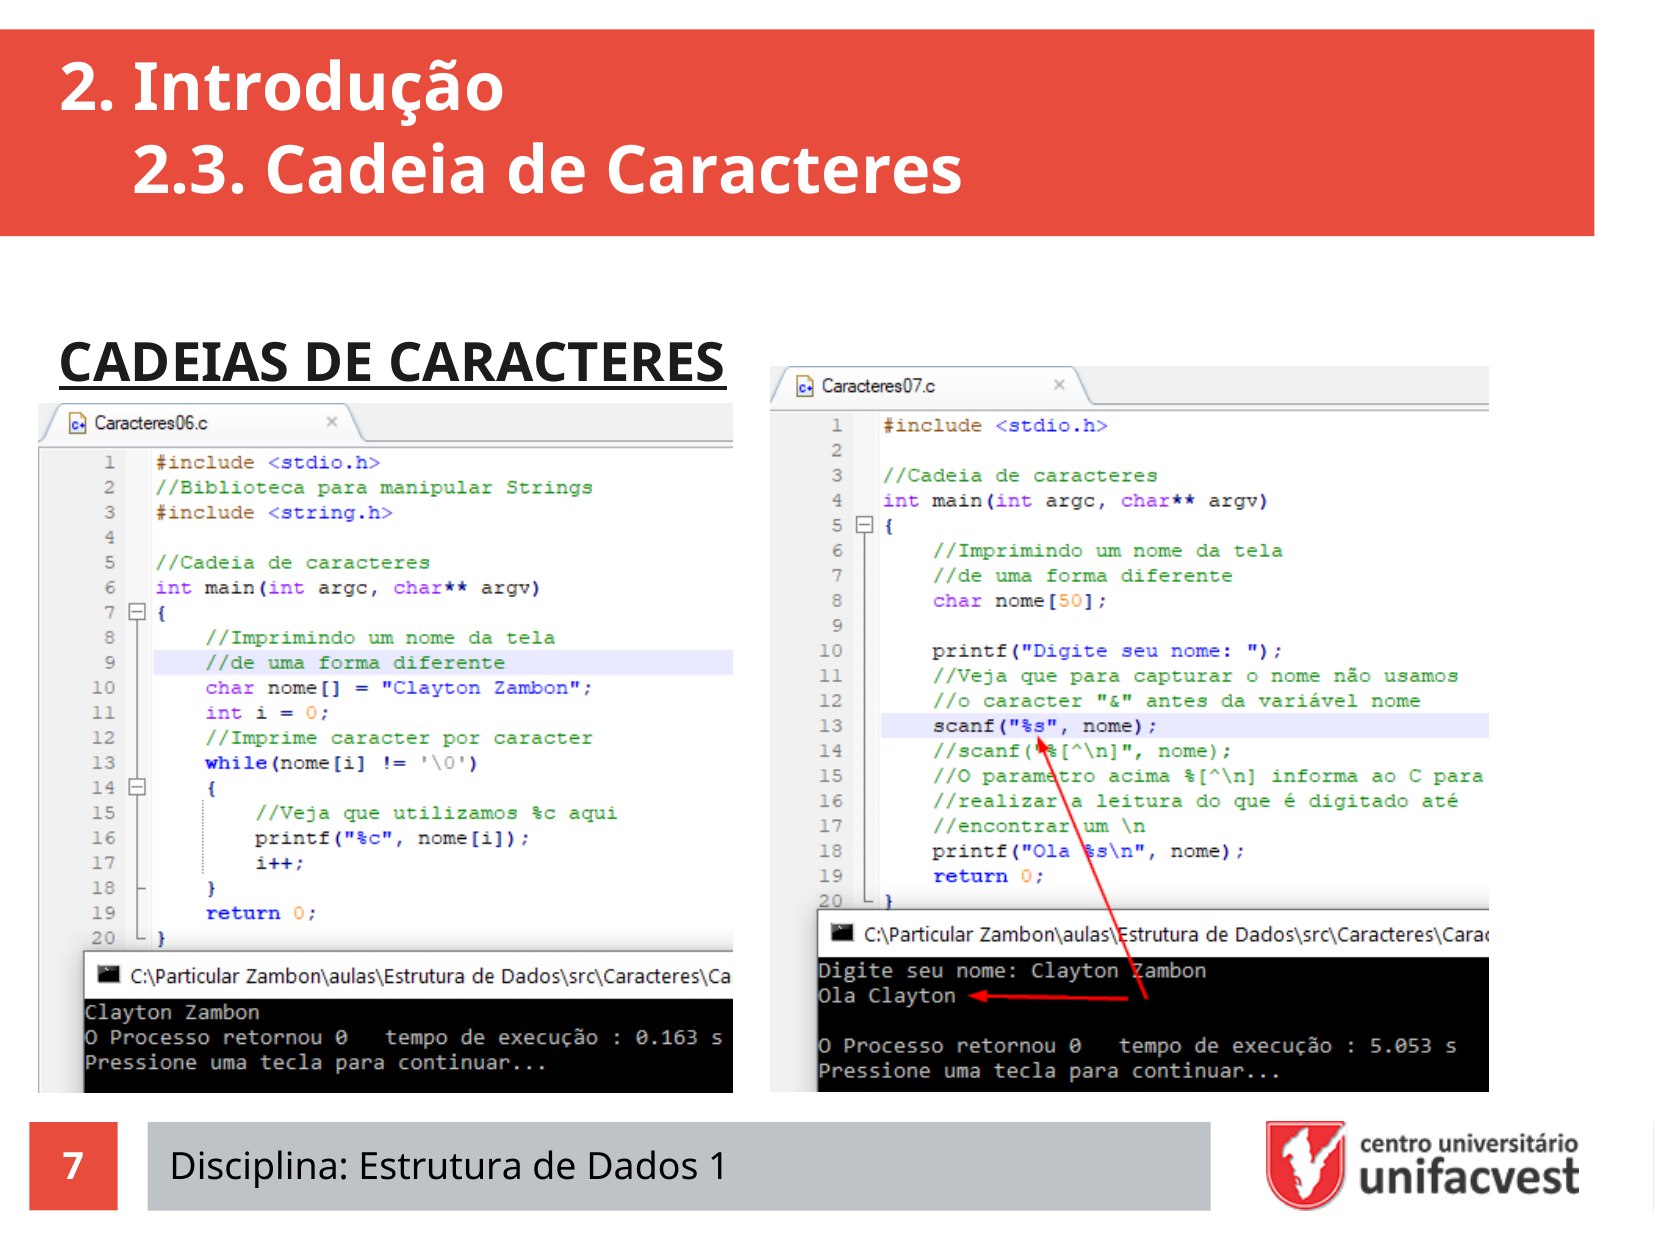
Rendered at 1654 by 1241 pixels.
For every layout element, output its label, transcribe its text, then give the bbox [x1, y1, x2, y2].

picture [770, 366, 1489, 1092]
title 2. Introdução 2.3. Cadeia de Caracteres [59, 59, 1595, 207]
picture [1266, 1121, 1579, 1211]
text_box Disciplina: Estrutura de Dados 1 [154, 1132, 1205, 1196]
list CADEIAS DE CARACTERES [59, 324, 1566, 1093]
text_box [1238, 1120, 1654, 1212]
picture [38, 403, 733, 1093]
